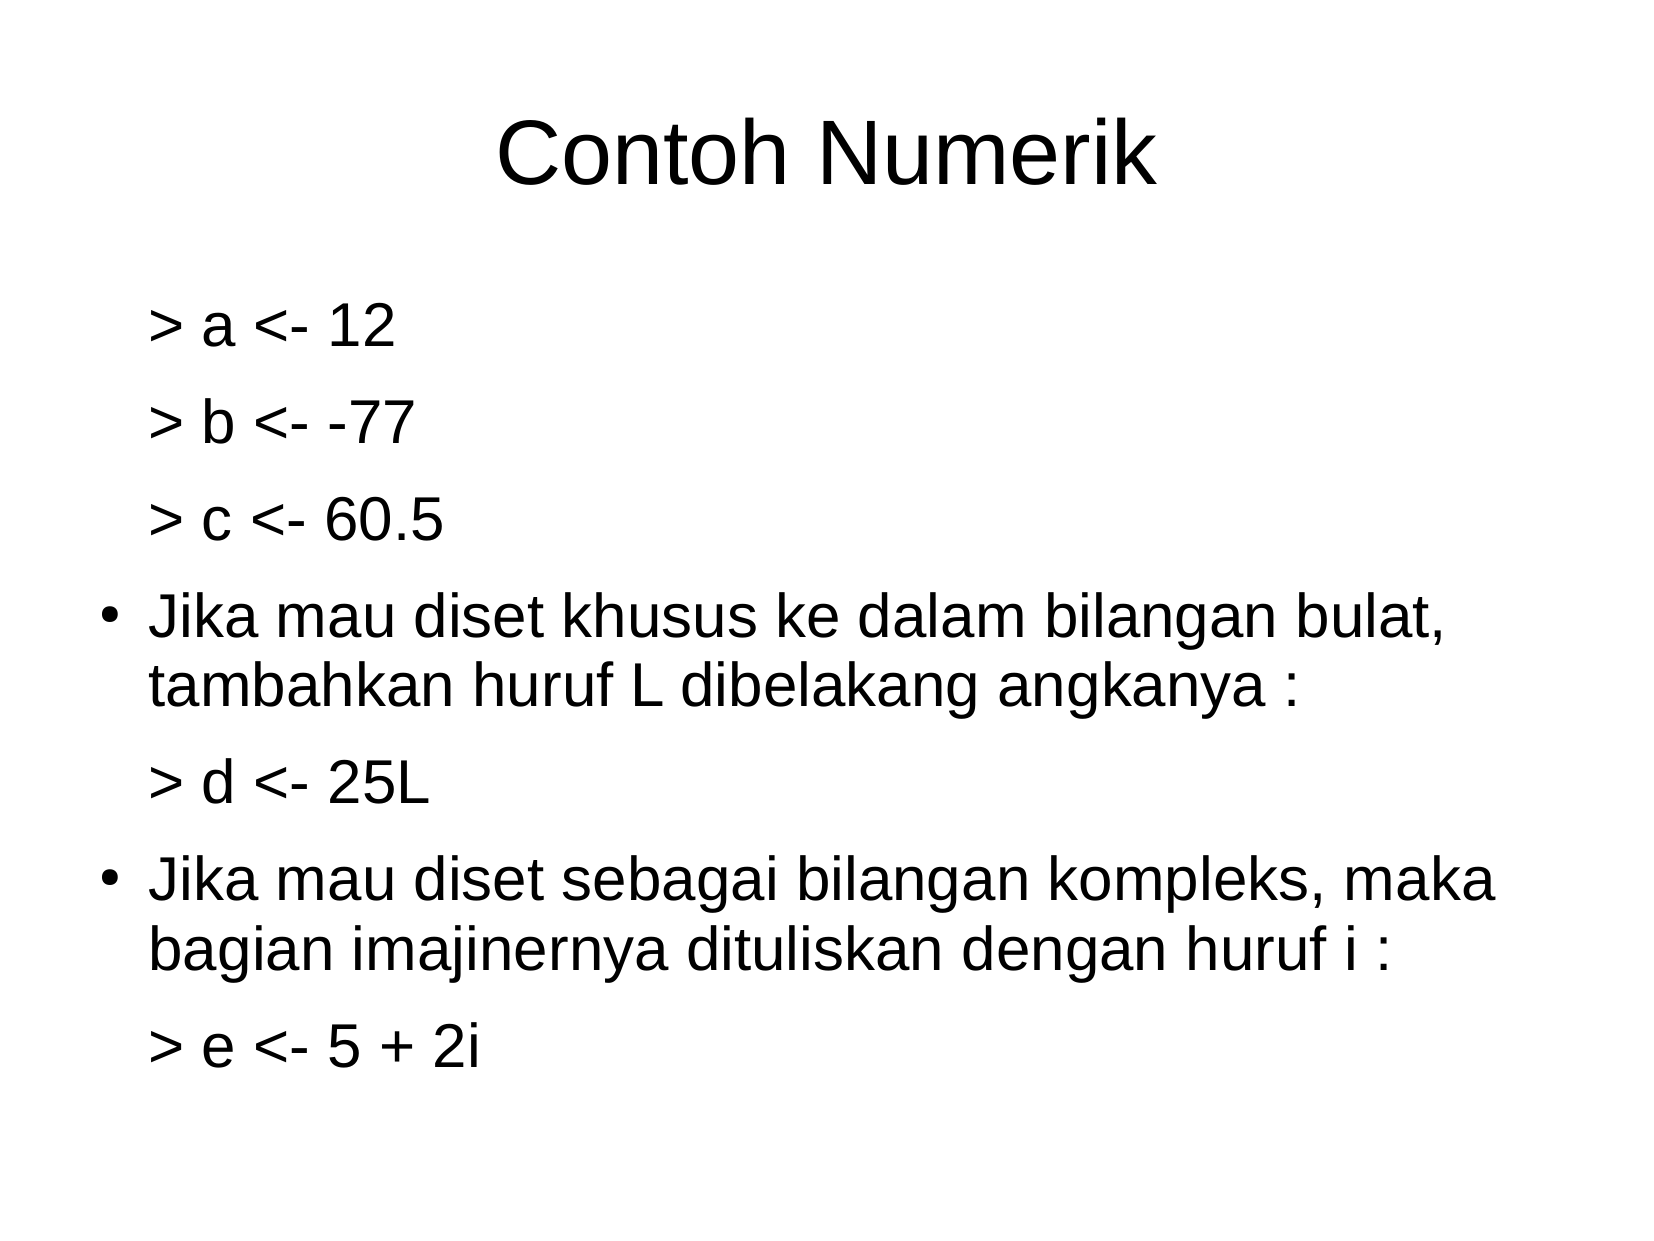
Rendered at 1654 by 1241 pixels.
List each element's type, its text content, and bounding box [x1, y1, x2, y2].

list > a <- 12 > b <- -77 > c <- 60.5 Jika mau diset khusus ke dalam bilangan bulat, tambahkan huruf L dibelakang angkanya : > d <- 25L Jika mau diset sebagai bilangan kompleks, maka bagian imajinernya dituliskan dengan huruf i : > e <- 5 + 2i [82, 290, 1571, 1096]
title Contoh Numerik [82, 49, 1571, 257]
